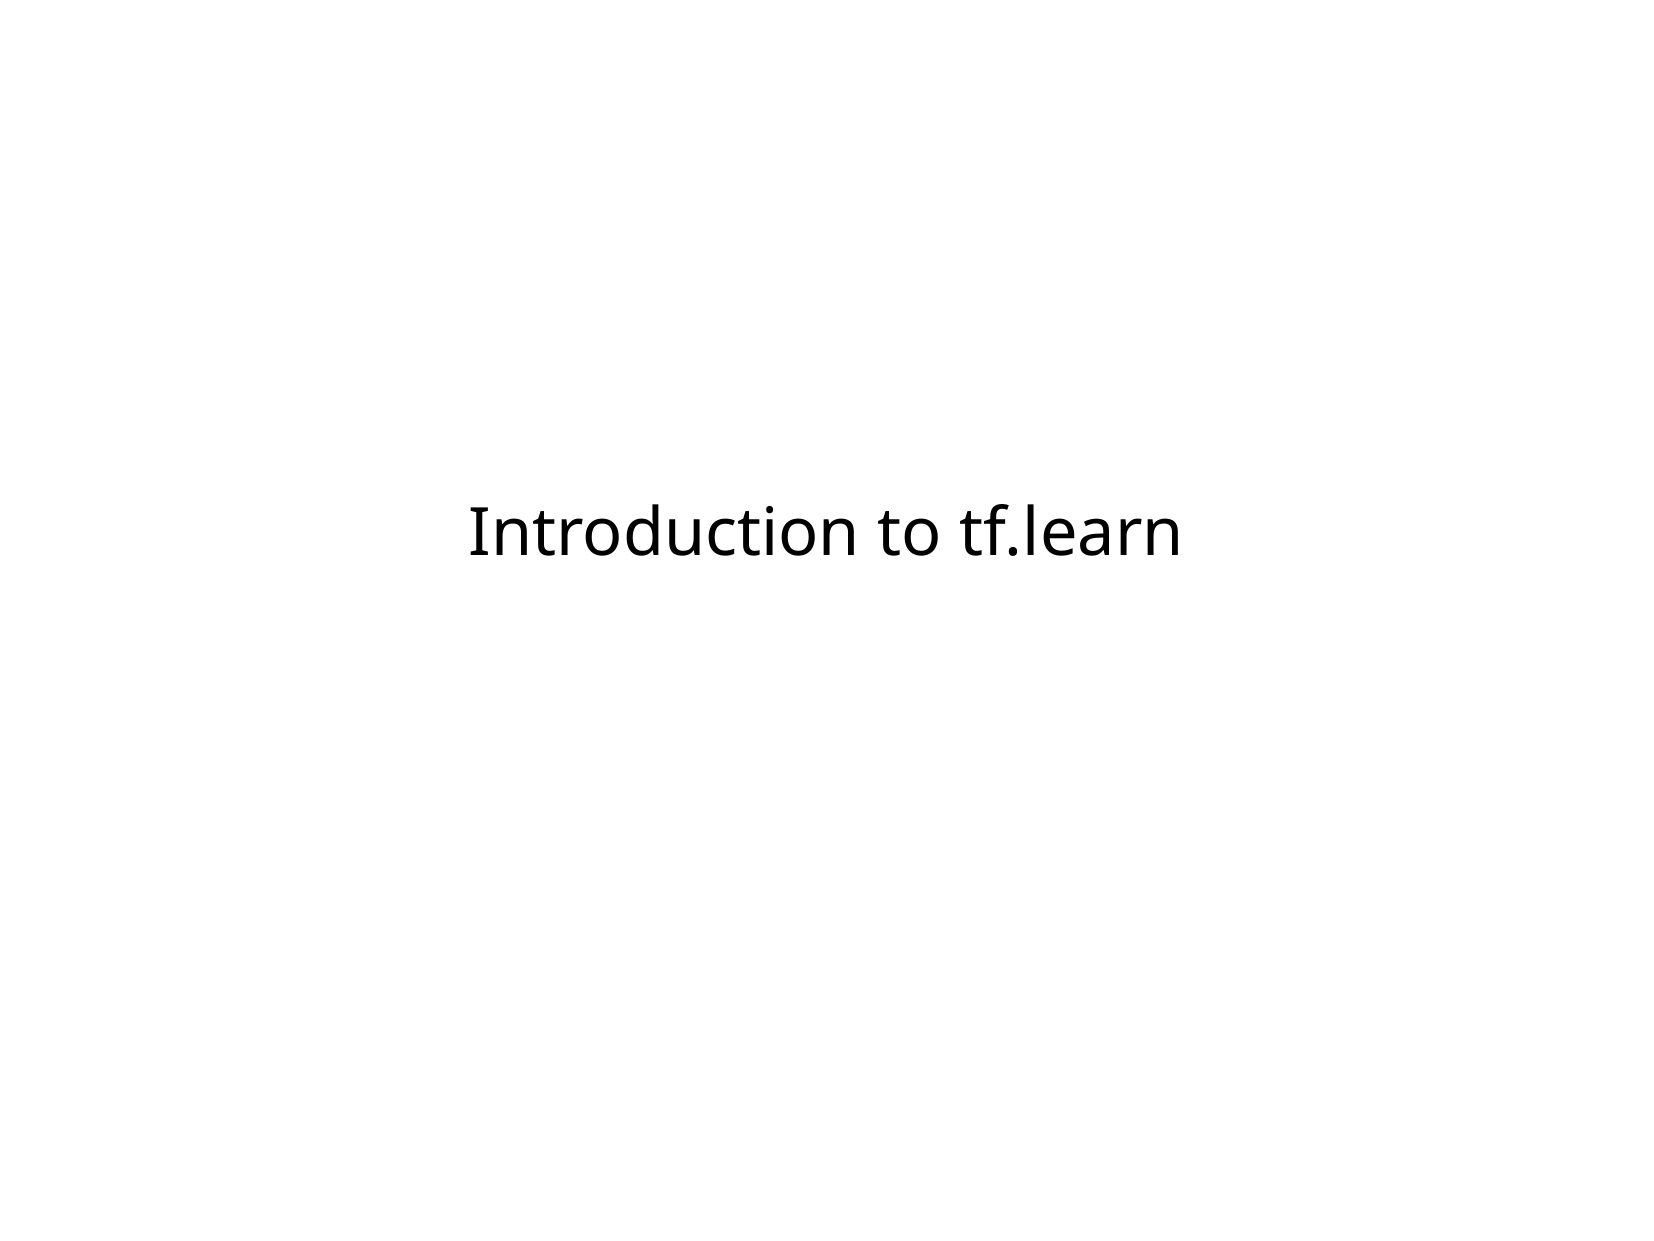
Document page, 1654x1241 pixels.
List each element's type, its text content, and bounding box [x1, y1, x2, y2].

subtitle Introduction to tf.learn [82, 49, 1571, 1010]
